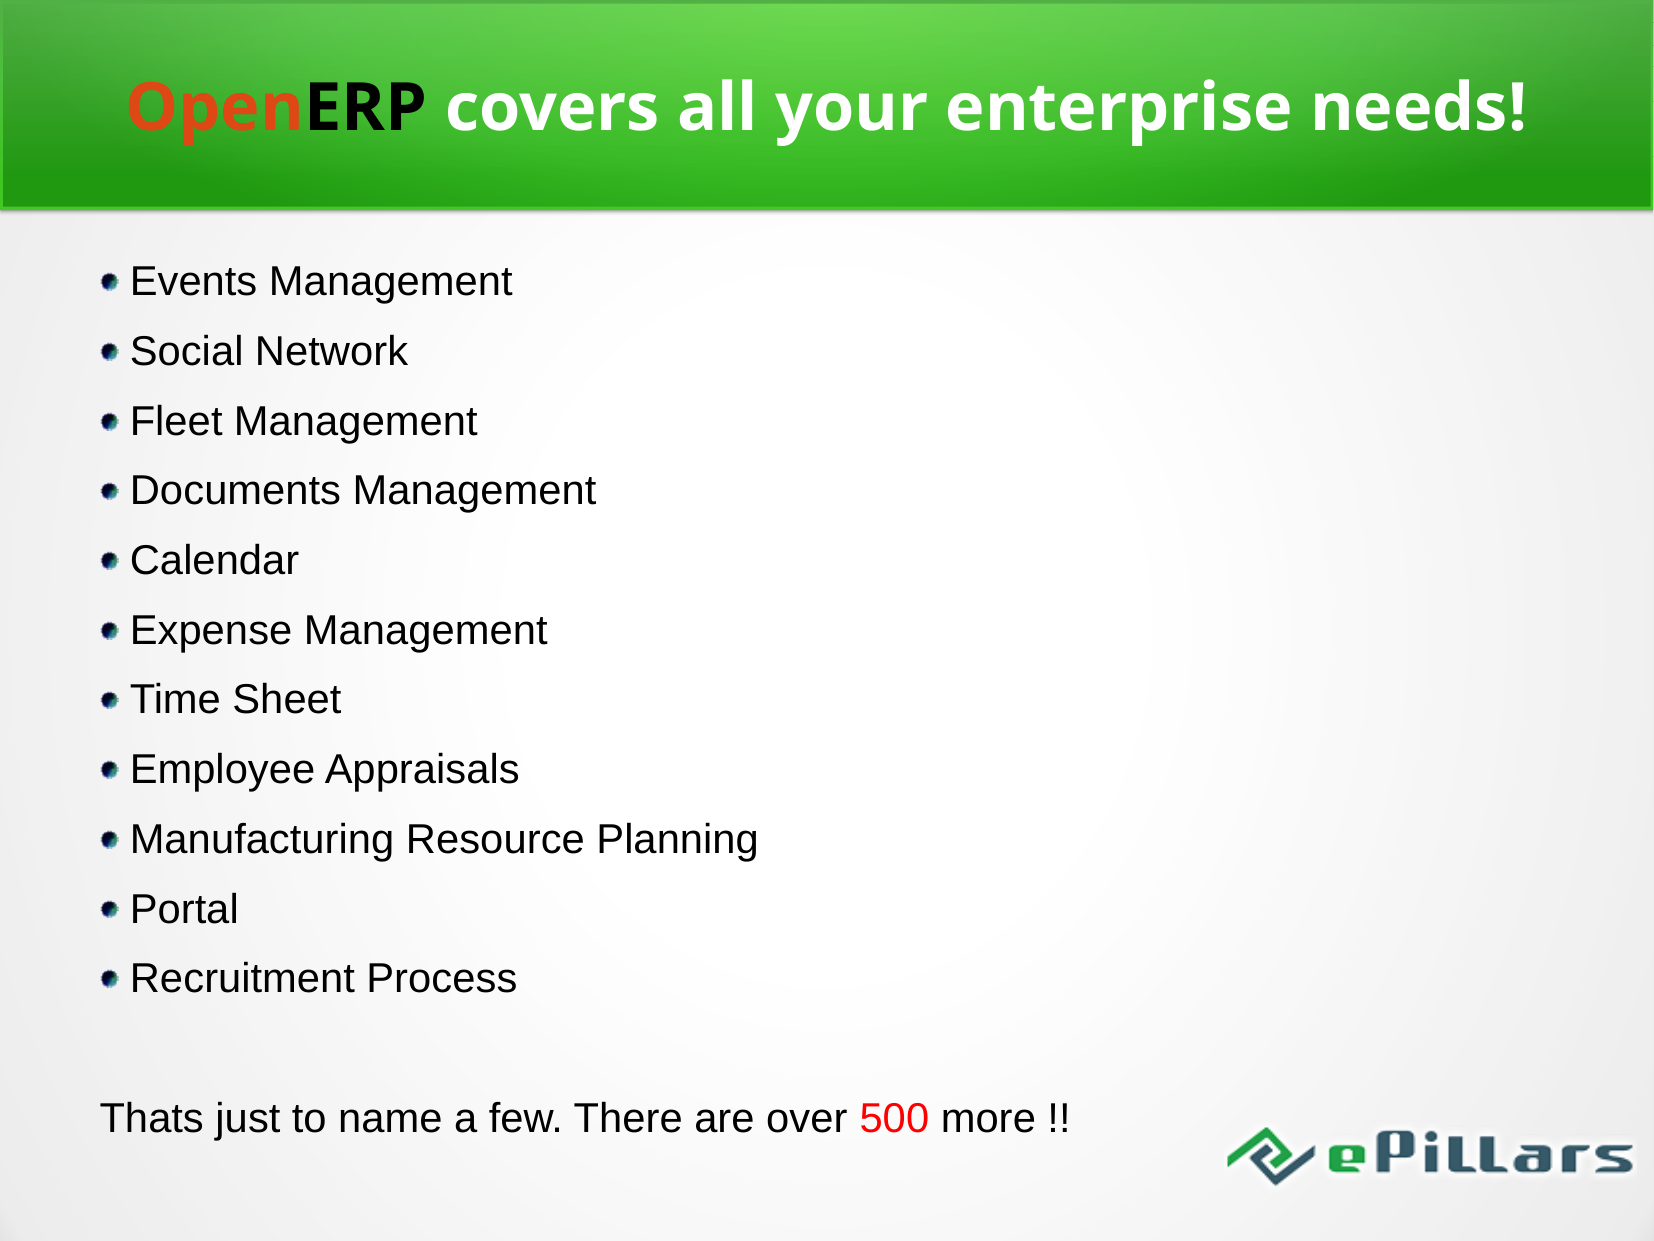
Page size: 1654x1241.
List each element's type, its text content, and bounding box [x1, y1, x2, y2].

title OpenERP covers all your enterprise needs! [82, 24, 1571, 185]
subtitle Events Management Social Network Fleet Management Documents Management Calendar Expense Management Time Sheet Employee Appraisals Manufacturing Resource Planning Portal Recruitment Process Thats just to name a few. There are over 500 more !! [99, 246, 1555, 1130]
picture [1224, 1119, 1637, 1195]
